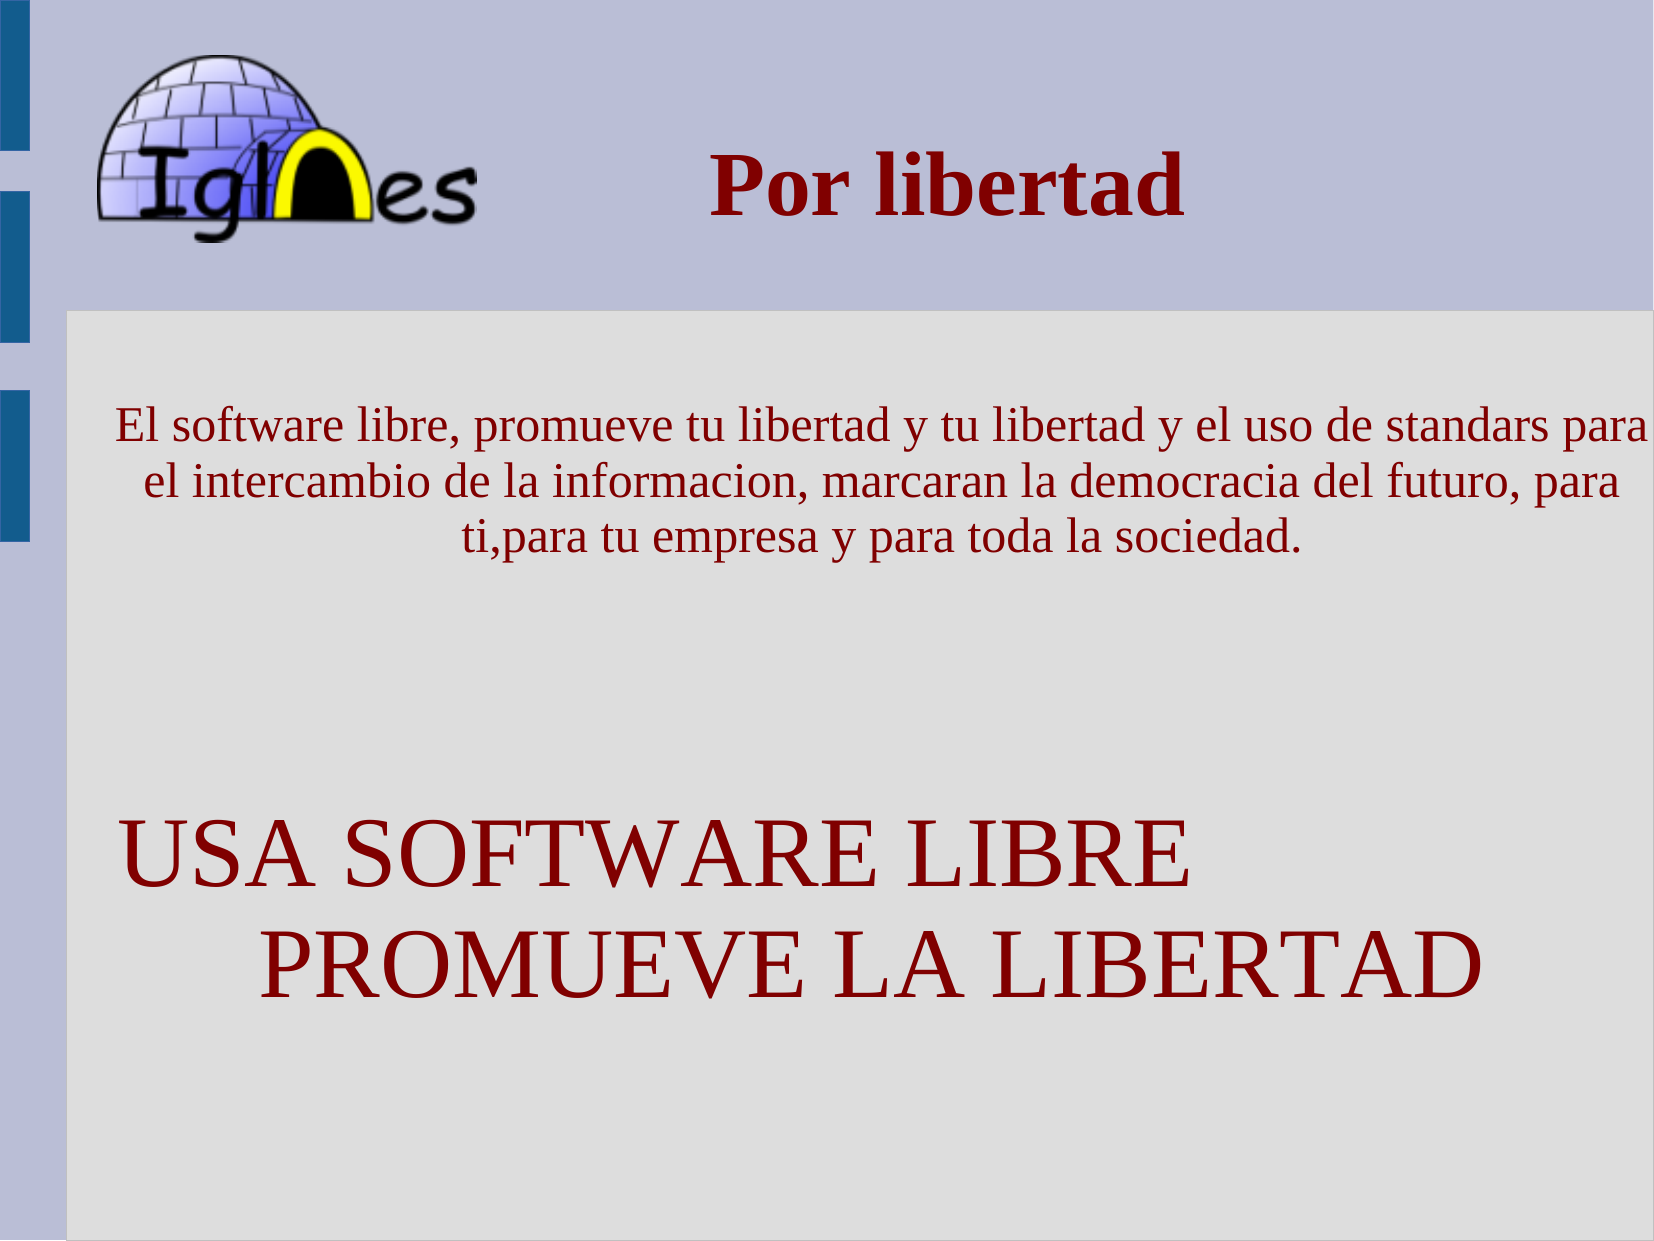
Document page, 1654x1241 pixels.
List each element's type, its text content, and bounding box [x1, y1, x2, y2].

text_box El software libre, promueve tu libertad y tu libertad y el uso de standars para el intercambio de la informacion, marcaran la democracia del futuro, para ti,para tu empresa y para toda la sociedad. [111, 397, 1654, 606]
text_box USA SOFTWARE LIBRE PROMUEVE LA LIBERTAD [117, 797, 1628, 1075]
title Por libertad [241, 80, 1654, 288]
picture [97, 55, 477, 243]
